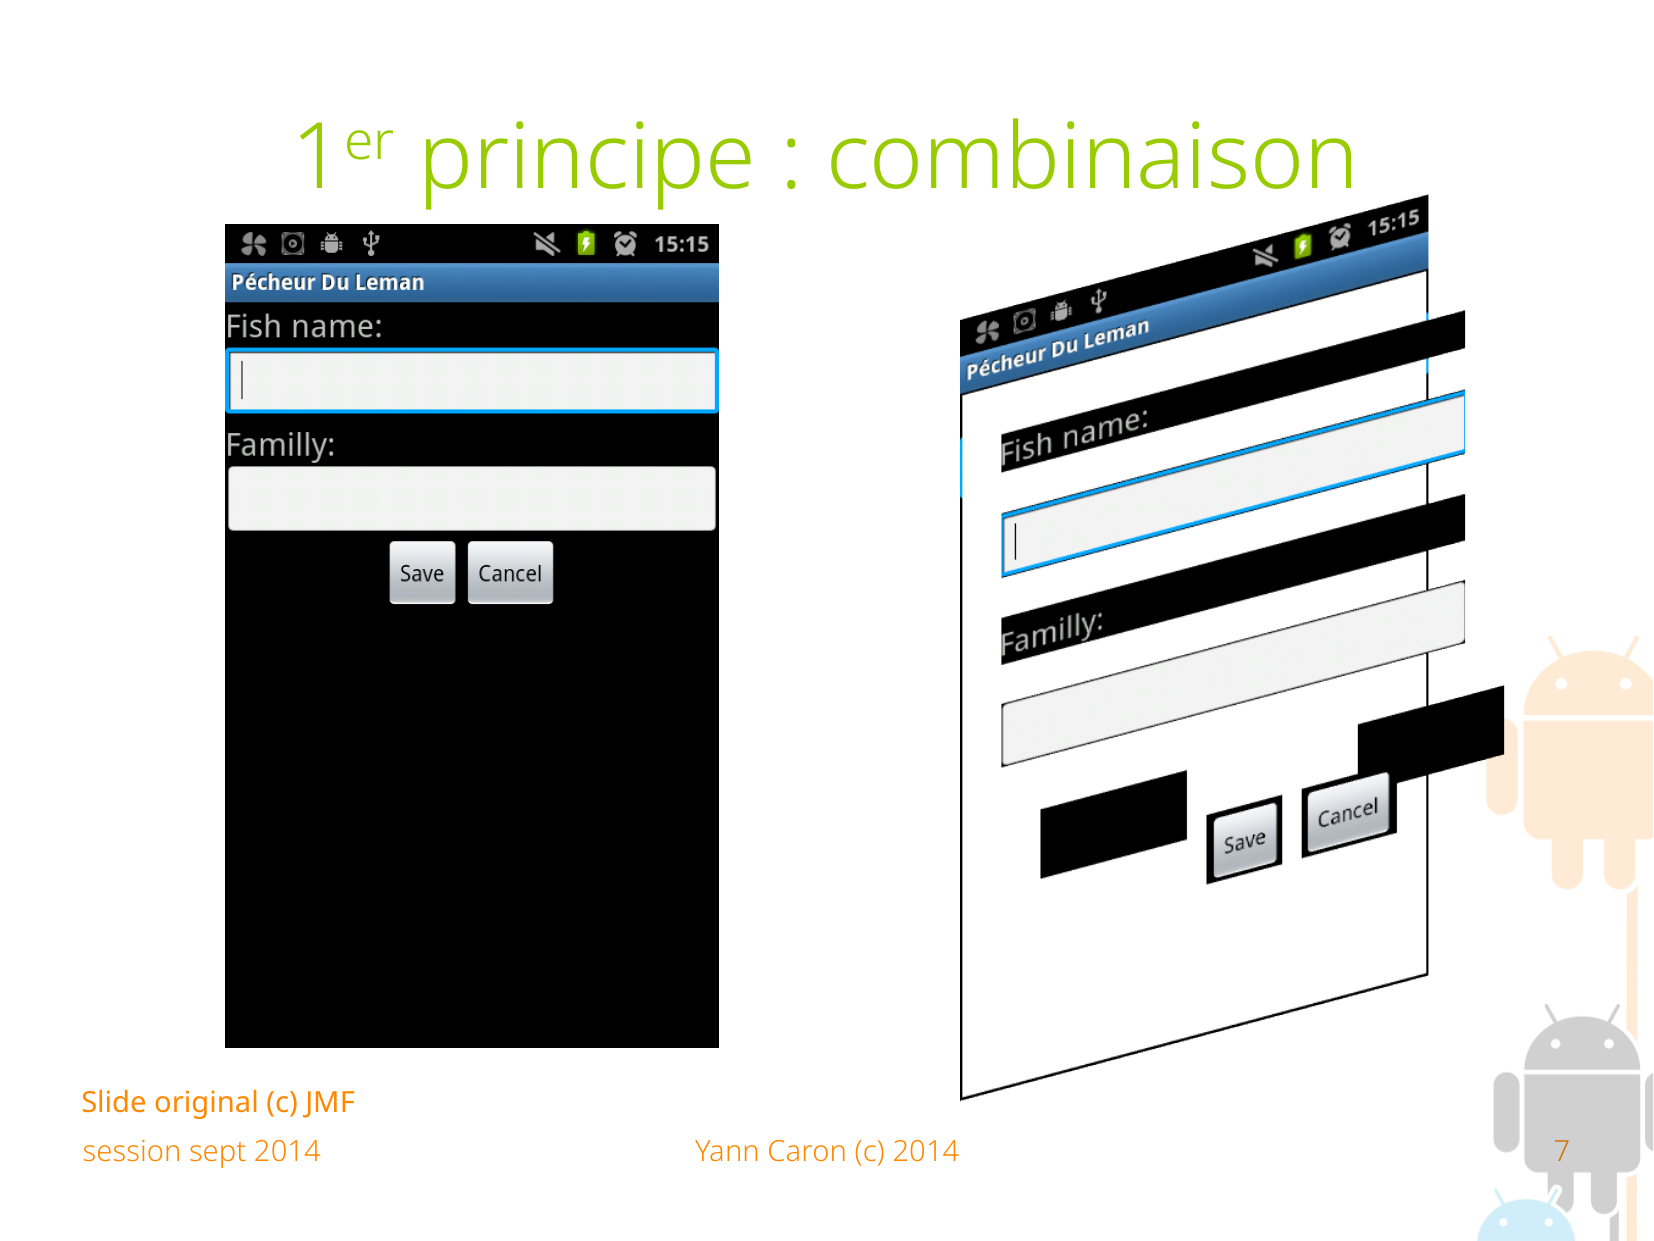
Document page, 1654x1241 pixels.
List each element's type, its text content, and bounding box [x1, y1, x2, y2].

picture [225, 194, 1654, 1241]
title 1er principe : combinaison [82, 49, 1571, 257]
text_box Slide original (c) JMF [66, 1073, 379, 1123]
picture [225, 224, 719, 347]
picture [230, 352, 714, 409]
